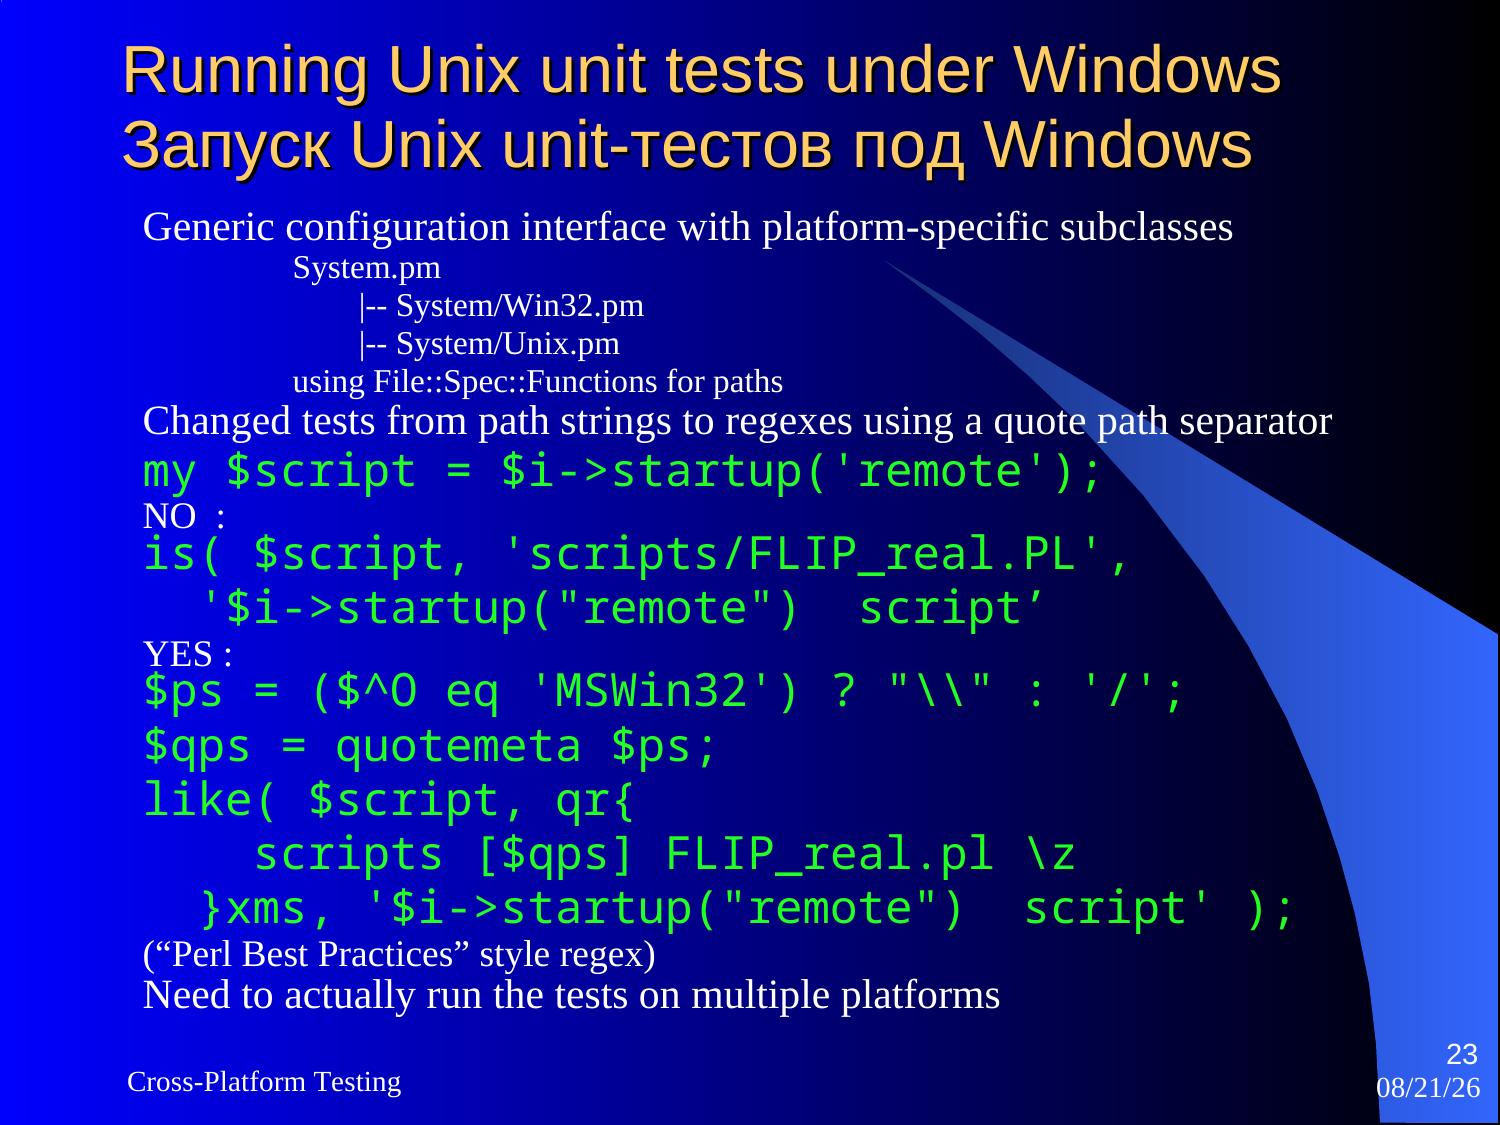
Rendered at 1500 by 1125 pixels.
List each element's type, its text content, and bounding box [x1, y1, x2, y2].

list Generic configuration interface with platform-specific subclasses System.pm |-- System/Win32.pm |-- System/Unix.pm using File::Spec::Functions for paths Changed tests from path strings to regexes using a quote path separator my $script = $i->startup('remote'); NO : is( $script, 'scripts/FLIP_real.PL', '$i->startup("remote") script’ YES : $ps = ($^O eq 'MSWin32') ? "\\" : '/'; $qps = quotemeta $ps; like( $script, qr{ scripts [$qps] FLIP_real.pl \z }xms, '$i->startup("remote") script' ); (“Perl Best Practices” style regex) Need to actually run the tests on multiple platforms [112, 206, 1388, 1034]
title Running Unix unit tests under Windows Запуск Unix unit-тестов под Windows [106, 24, 1432, 190]
